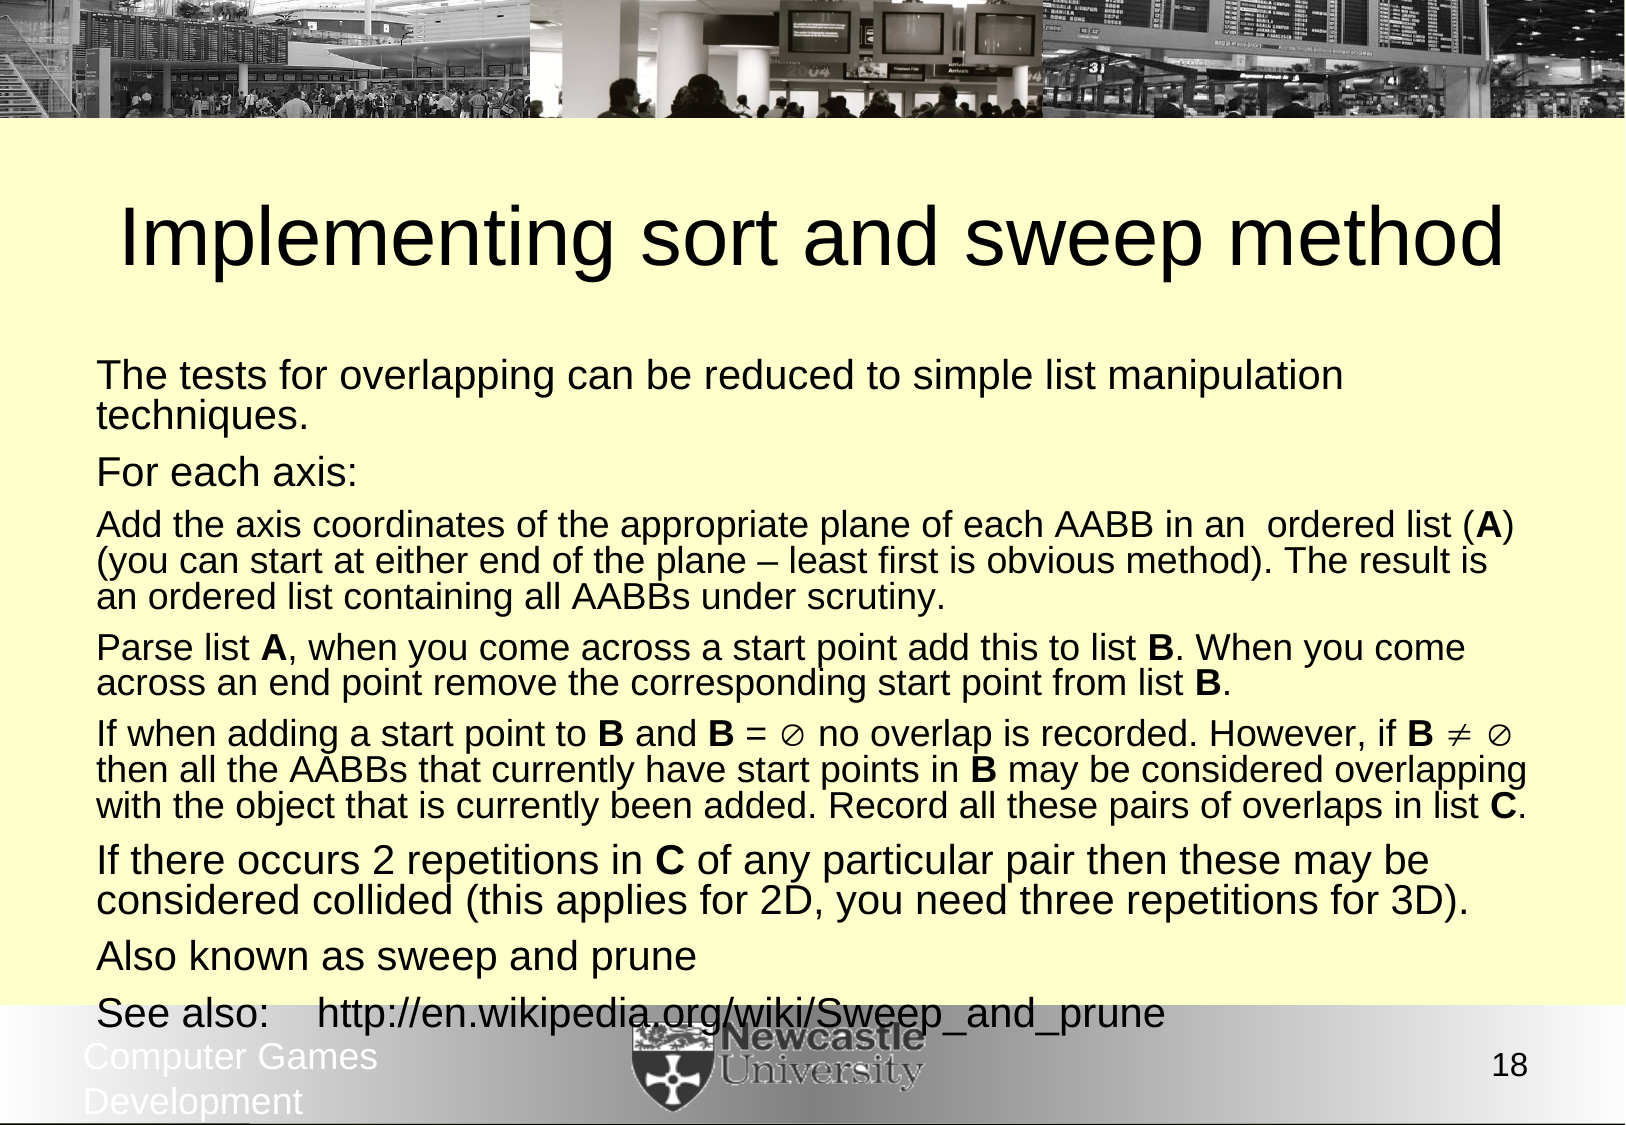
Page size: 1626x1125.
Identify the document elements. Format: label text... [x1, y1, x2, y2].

text_box The tests for overlapping can be reduced to simple list manipulation techniques. For each axis: Add the axis coordinates of the appropriate plane of each AABB in an ordered list (A) (you can start at either end of the plane – least first is obvious method). The result is an ordered list containing all AABBs under scrutiny. Parse list A, when you come across a start point add this to list B. When you come across an end point remove the corresponding start point from list B. If when adding a start point to B and B =  no overlap is recorded. However, if B   then all the AABBs that currently have start points in B may be considered overlapping with the object that is currently been added. Record all these pairs of overlaps in list C. If there occurs 2 repetitions in C of any particular pair then these may be considered collided (this applies for 2D, you need three repetitions for 3D). Also known as sweep and prune See also: http://en.wikipedia.org/wiki/Sweep_and_prune [81, 349, 1544, 983]
text_box <number> [1164, 1024, 1544, 1103]
picture [0, 0, 1625, 118]
text_box Implementing sort and sweep method [81, 138, 1544, 326]
text_box Computer Games Development [67, 1024, 583, 1103]
